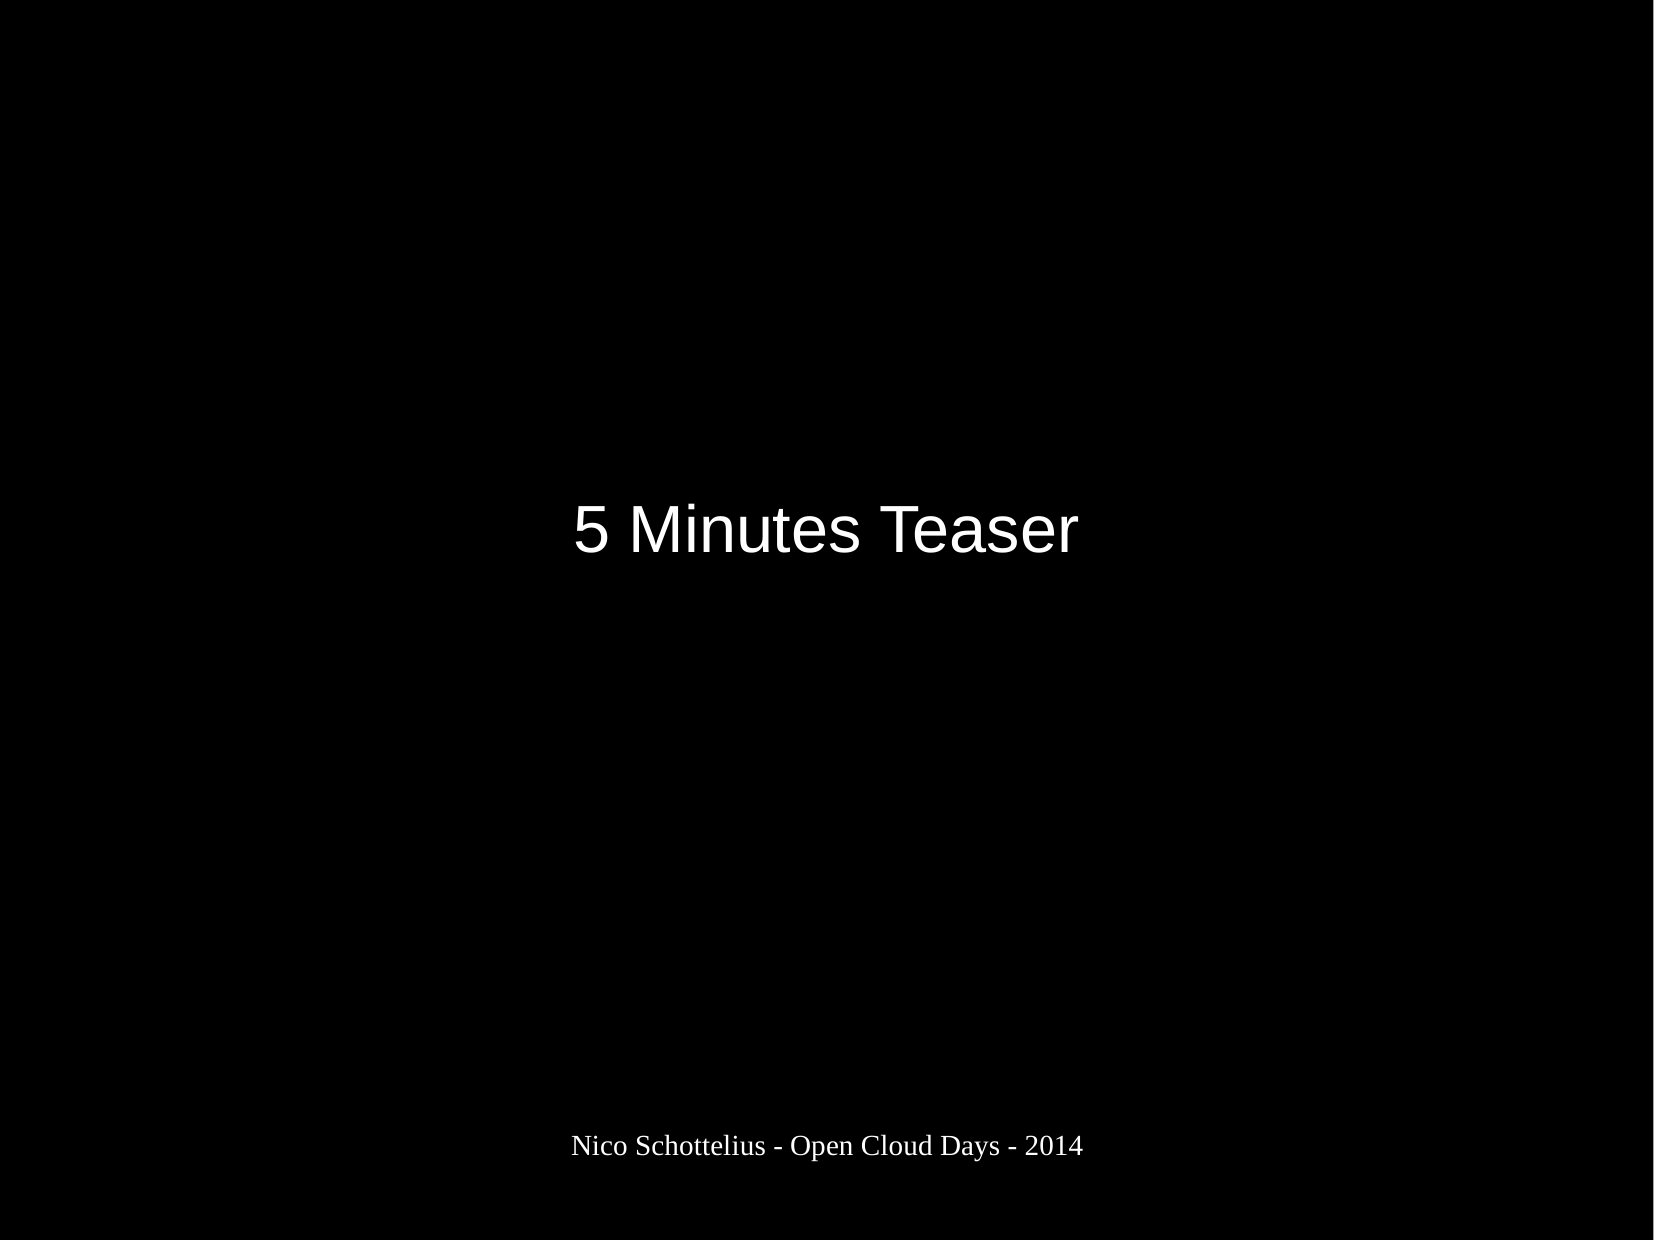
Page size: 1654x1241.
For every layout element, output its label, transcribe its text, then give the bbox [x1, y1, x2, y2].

subtitle 5 Minutes Teaser [82, 49, 1571, 1010]
